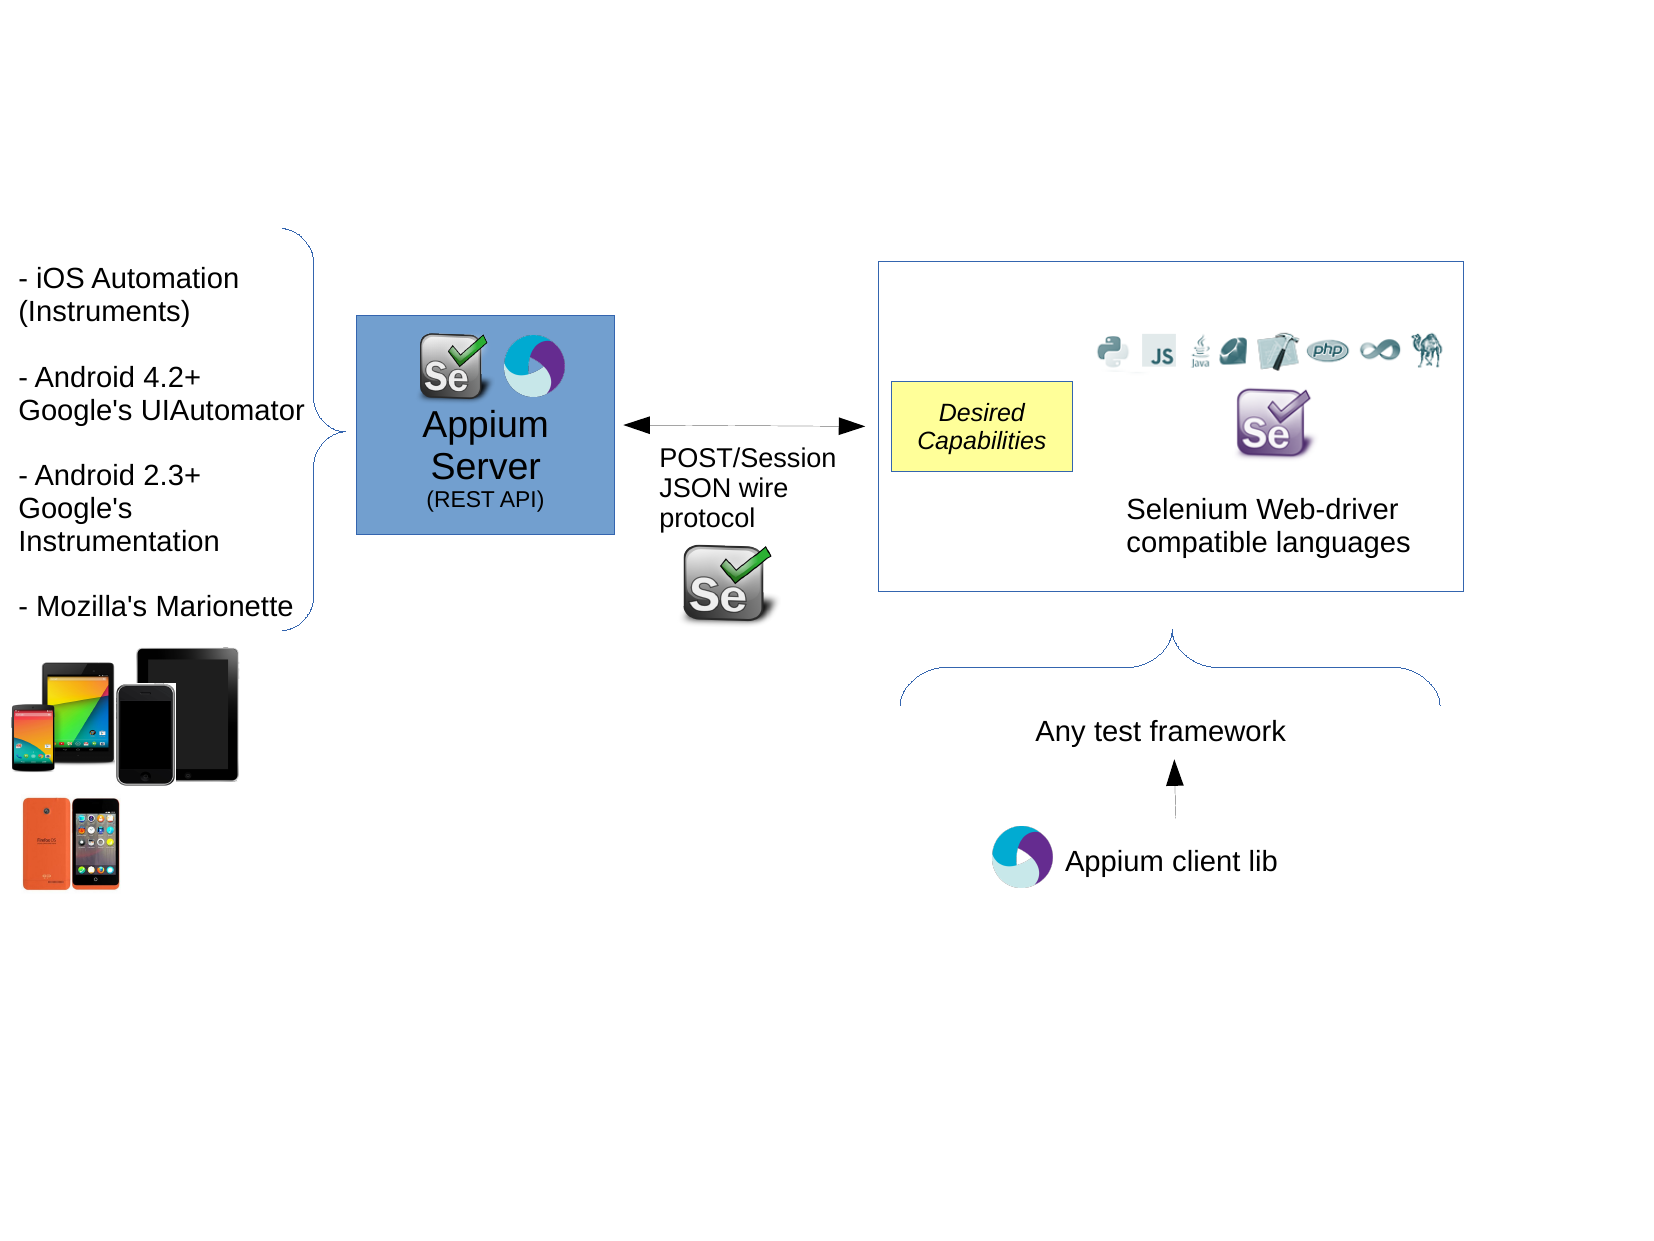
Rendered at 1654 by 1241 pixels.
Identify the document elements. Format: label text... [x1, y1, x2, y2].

picture [21, 794, 121, 894]
picture [990, 824, 1055, 890]
text_box POST/Session JSON wire protocol [644, 435, 855, 542]
text_box [878, 261, 1464, 592]
text_box - iOS Automation (Instruments) - Android 4.2+ Google's UIAutomator - Android 2.3+ Google's Instrumentation - Mozilla's Marionette [3, 255, 328, 631]
picture [677, 540, 781, 628]
picture [415, 329, 495, 406]
picture [7, 647, 241, 787]
text_box Appium Server (REST API) [356, 315, 615, 535]
text_box Any test framework [1020, 708, 1324, 756]
picture [1084, 316, 1454, 469]
picture [502, 333, 567, 399]
text_box Selenium Web-driver compatible languages [1111, 485, 1426, 567]
text_box Desired Capabilities [891, 381, 1073, 472]
text_box Appium client lib [1050, 838, 1306, 886]
